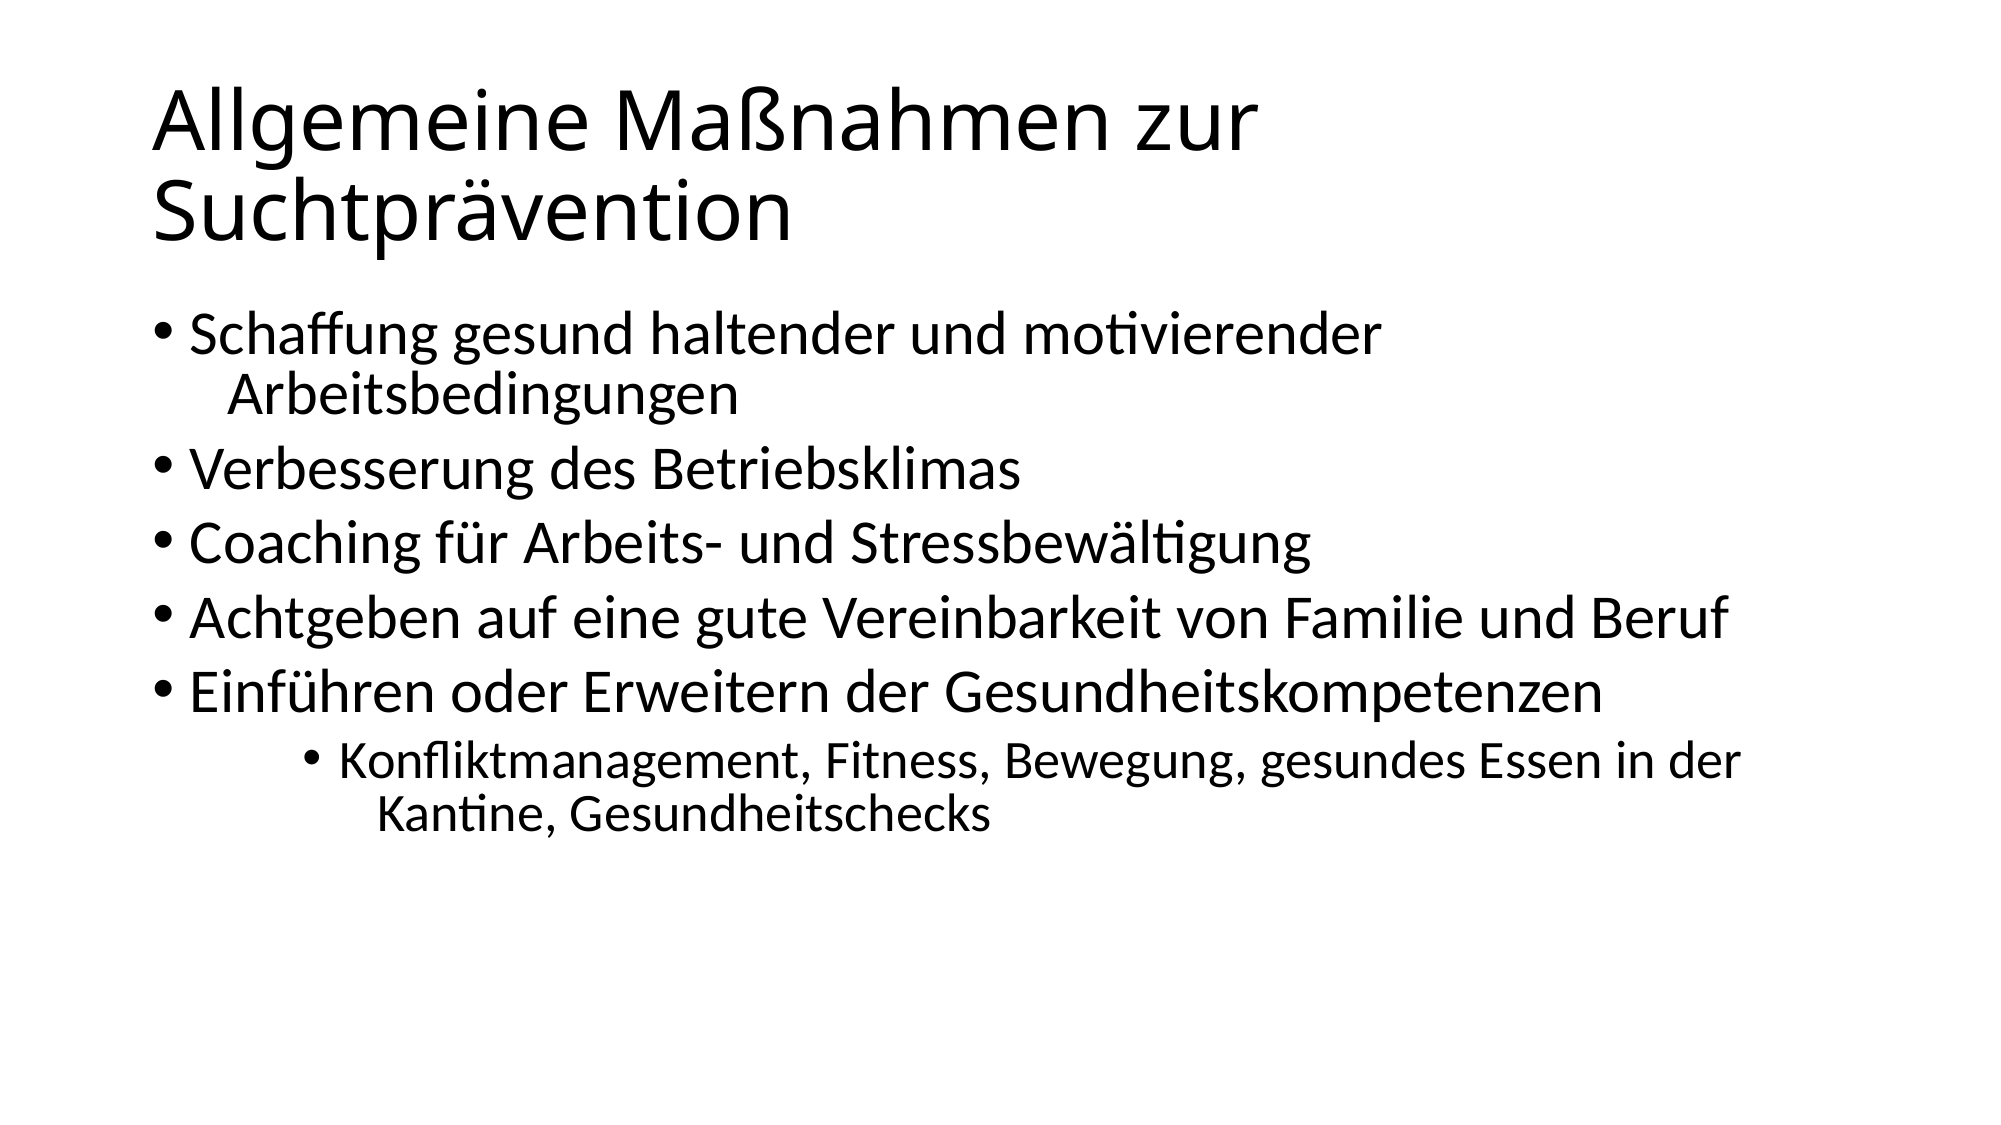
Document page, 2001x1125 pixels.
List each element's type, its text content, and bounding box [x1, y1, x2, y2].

title Allgemeine Maßnahmen zur Suchtprävention [137, 59, 1863, 278]
list Schaffung gesund haltender und motivierender Arbeitsbedingungen Verbesserung des Betriebsklimas Coaching für Arbeits- und Stressbewältigung Achtgeben auf eine gute Vereinbarkeit von Familie und Beruf Einführen oder Erweitern der Gesundheitskompetenzen Konfliktmanagement, Fitness, Bewegung, gesundes Essen in der Kantine, Gesundheitschecks [137, 299, 1863, 1014]
